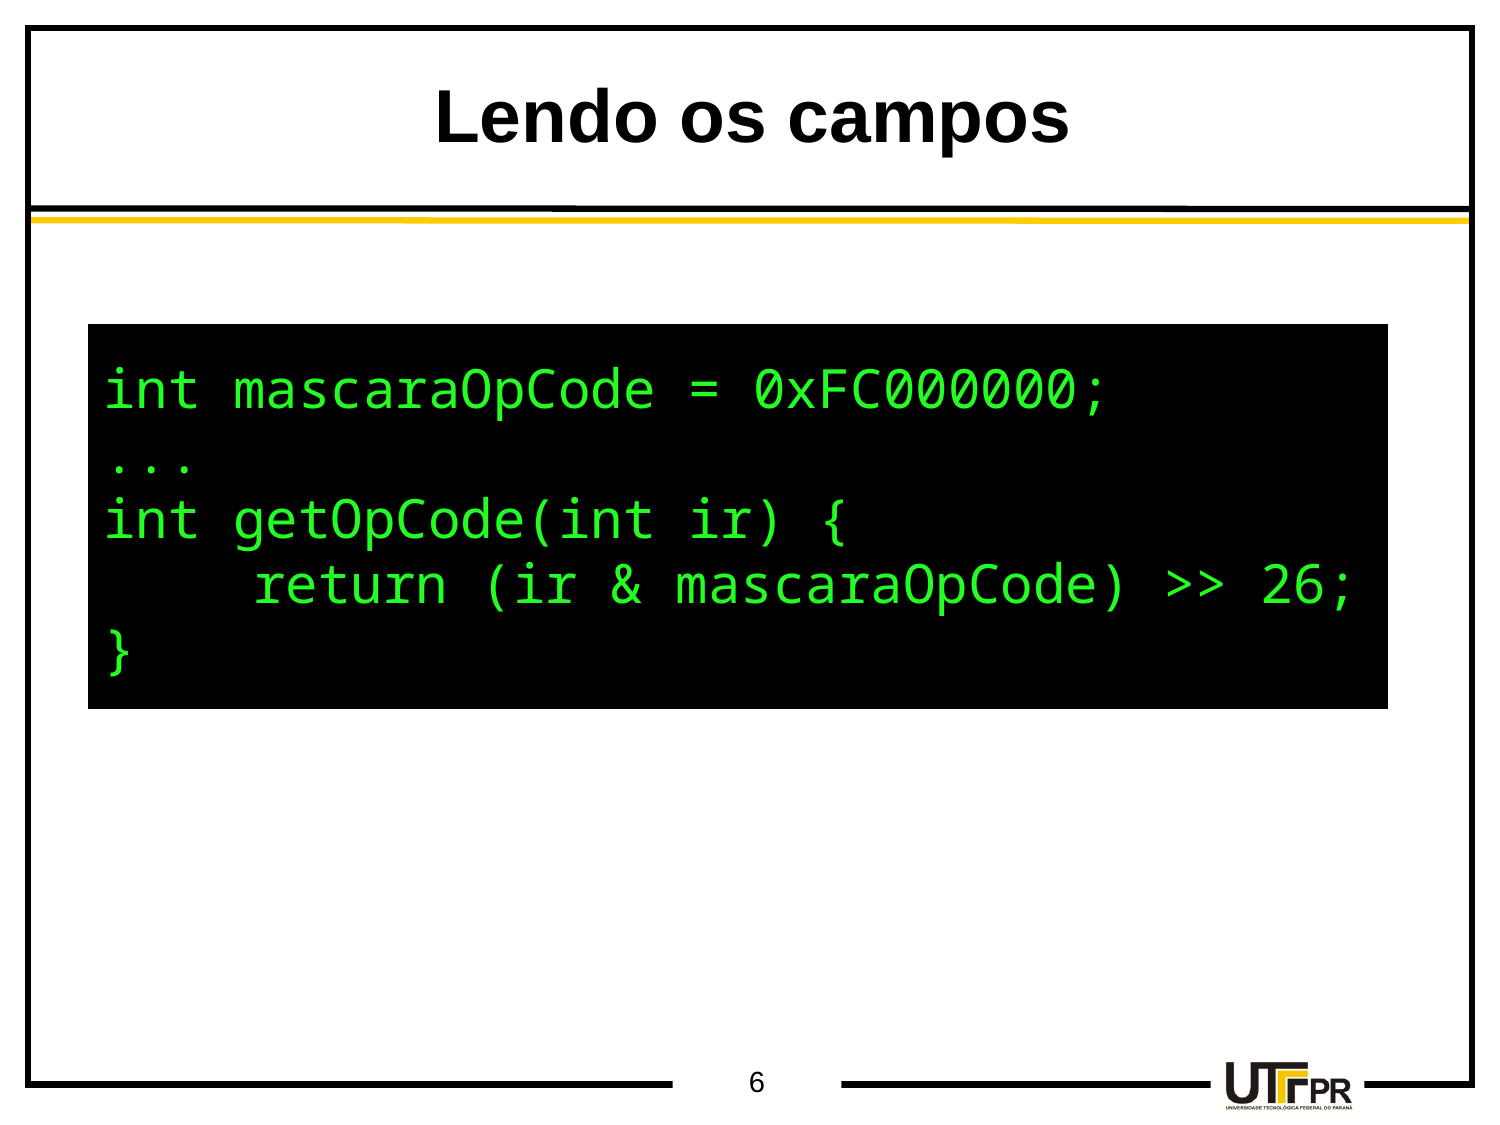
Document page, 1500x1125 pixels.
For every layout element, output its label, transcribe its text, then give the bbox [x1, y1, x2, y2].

picture [1225, 1062, 1353, 1110]
title Lendo os campos [29, 29, 1477, 207]
text_box int mascaraOpCode = 0xFC000000; ... int getOpCode(int ir) { return (ir & mascaraOpCode) >> 26; } [88, 324, 1388, 709]
